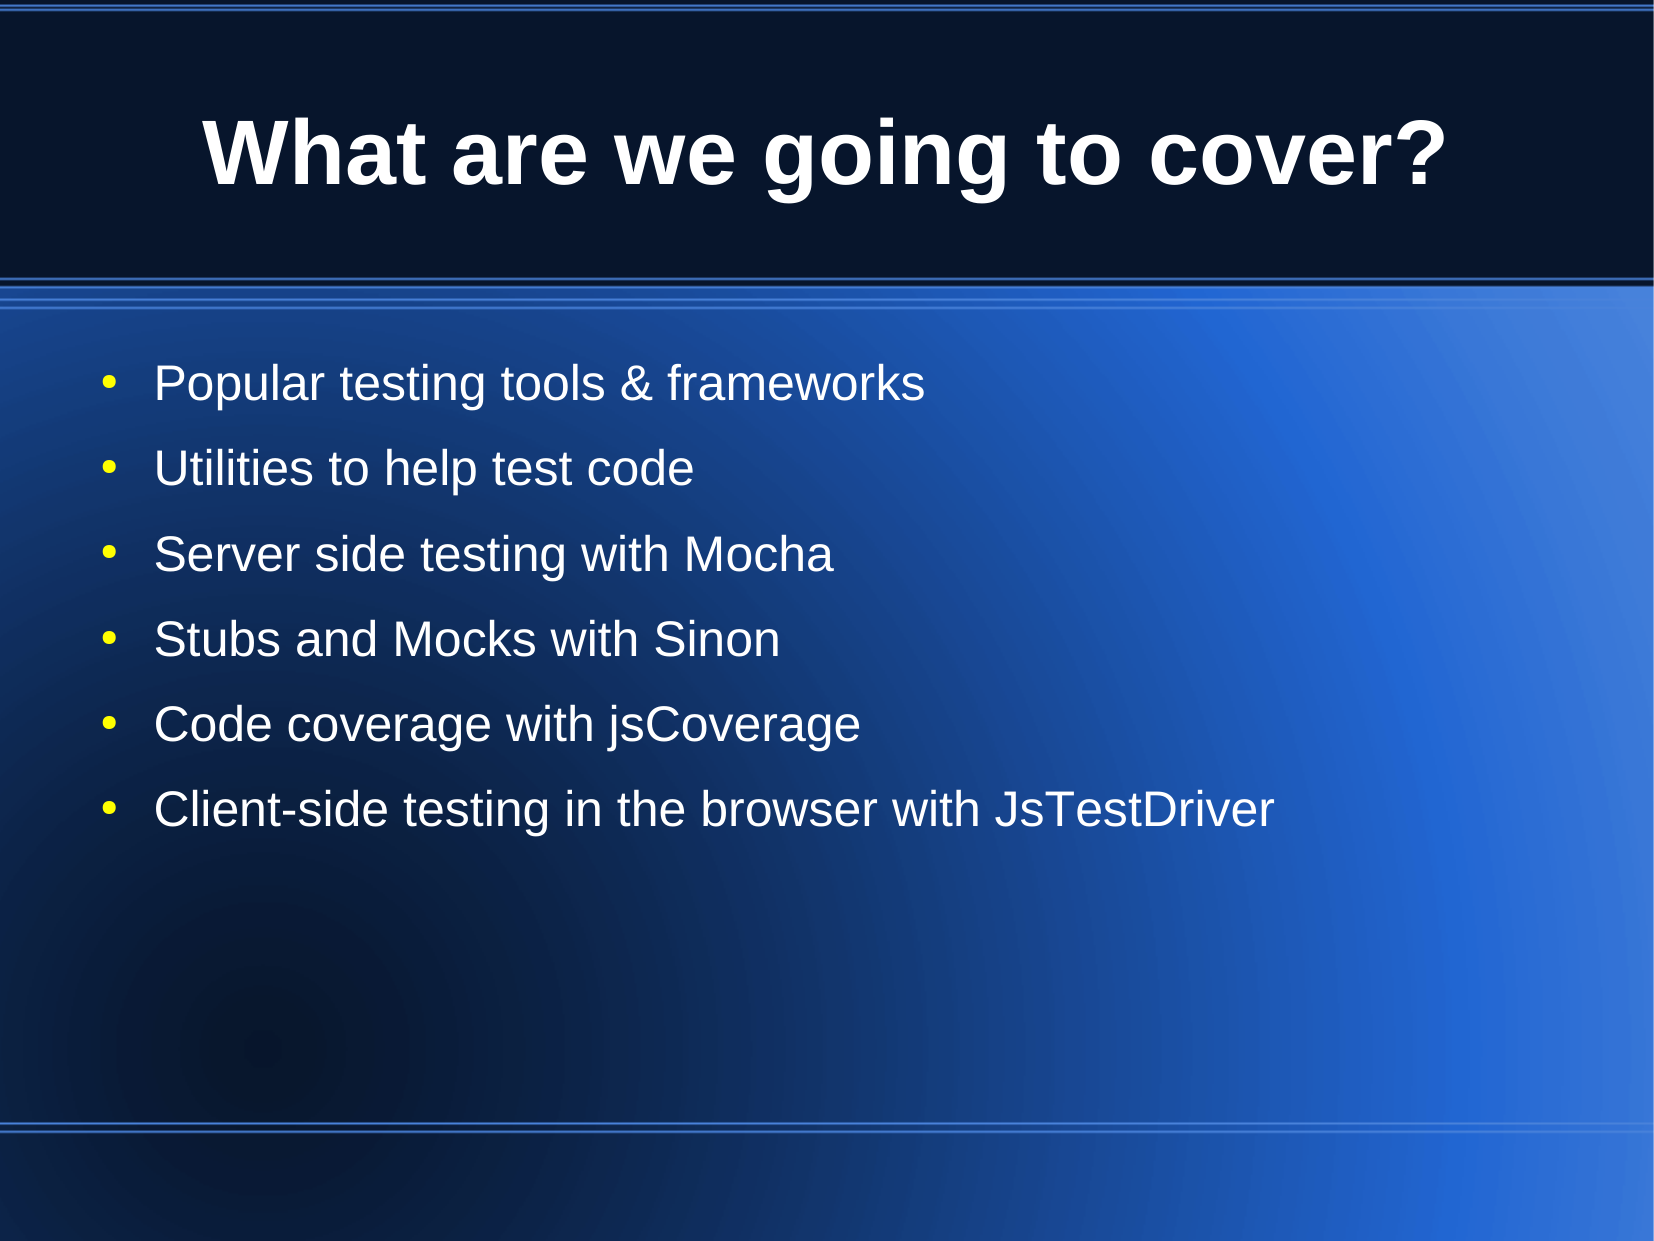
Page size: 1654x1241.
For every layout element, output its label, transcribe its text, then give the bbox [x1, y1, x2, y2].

title What are we going to cover? [82, 49, 1571, 257]
picture [0, 0, 1654, 1241]
list Popular testing tools & frameworks Utilities to help test code Server side testing with Mocha Stubs and Mocks with Sinon Code coverage with jsCoverage Client-side testing in the browser with JsTestDriver [82, 355, 1571, 1174]
